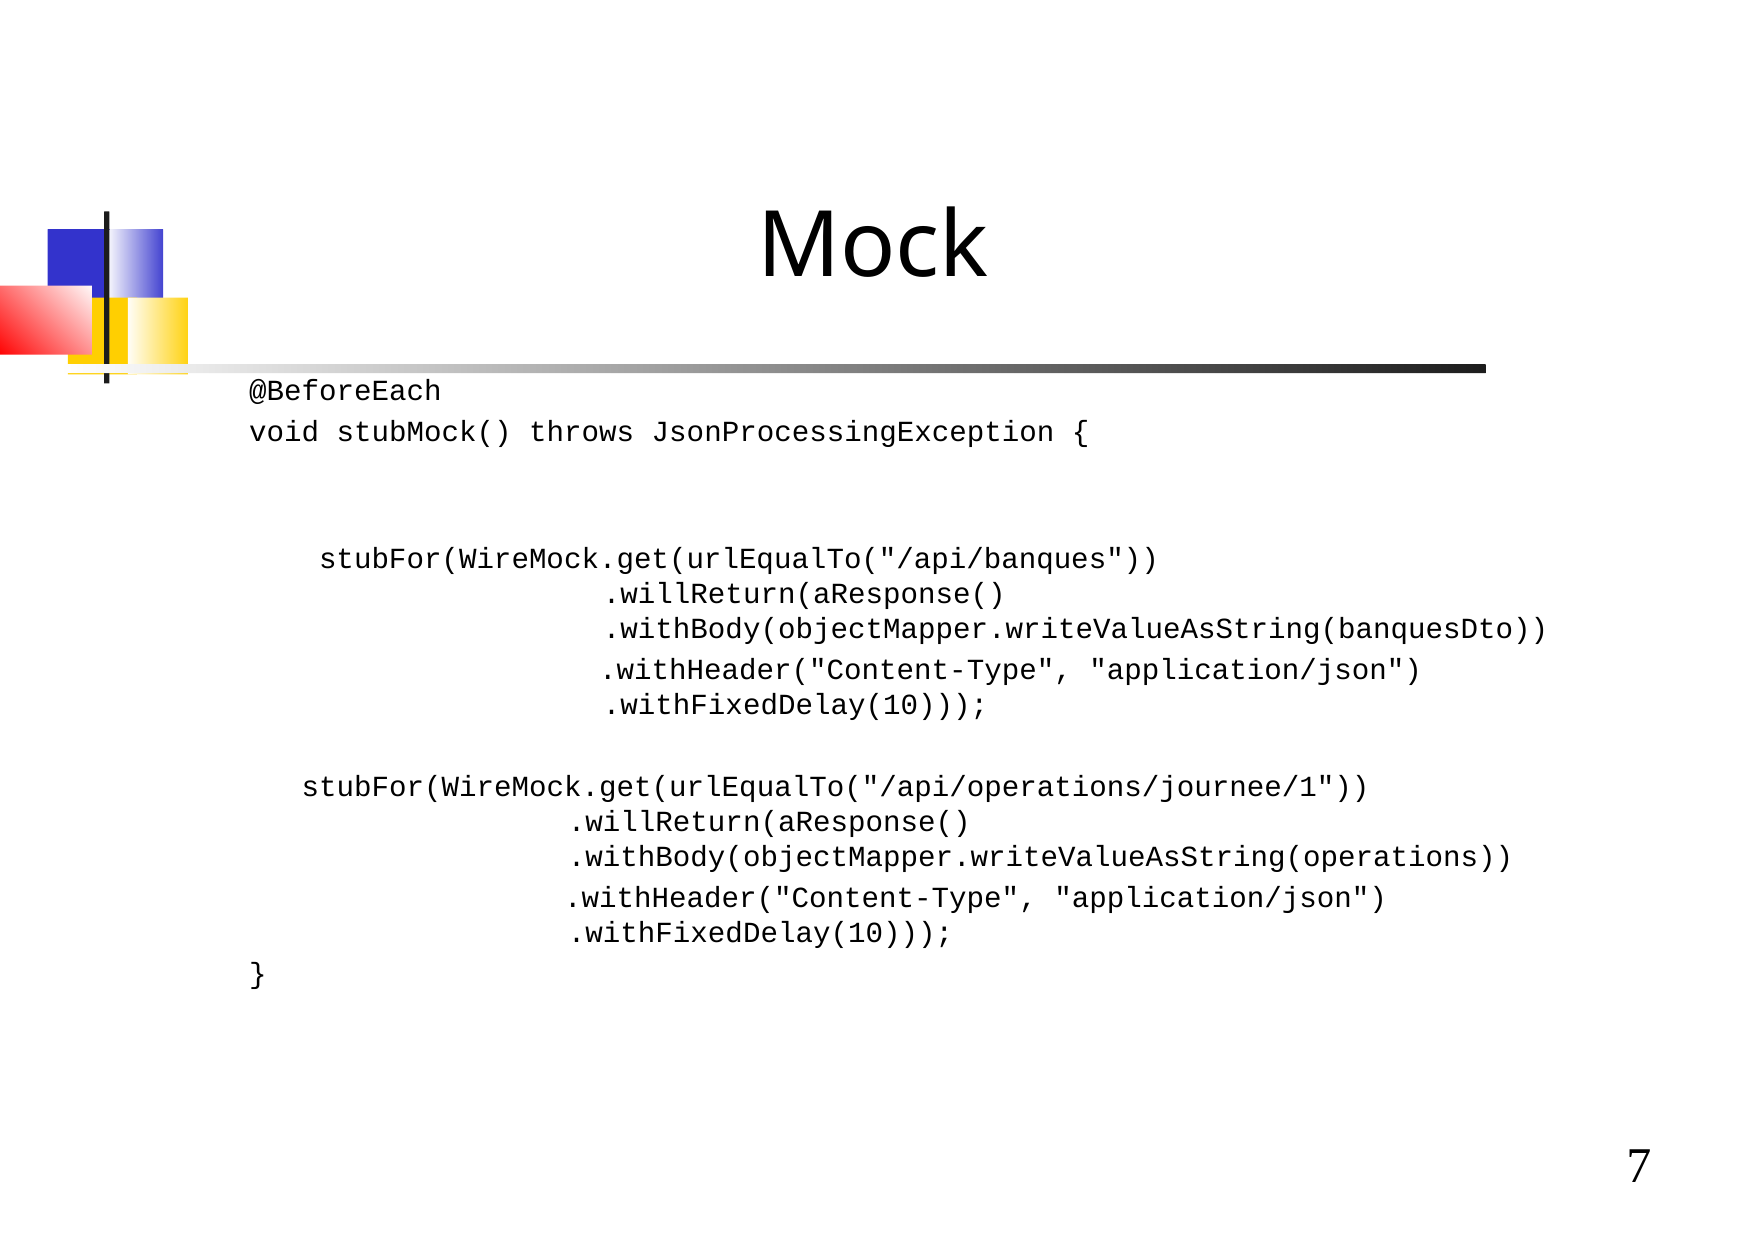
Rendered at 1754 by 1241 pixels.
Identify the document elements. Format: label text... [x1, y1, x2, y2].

title Mock [179, 139, 1567, 351]
list @BeforeEach void stubMock() throws JsonProcessingException { stubFor(WireMock.get(urlEqualTo("/api/banques")) .willReturn(aResponse() .withBody(objectMapper.writeValueAsString(banquesDto)) .withHeader("Content-Type", "application/json") .withFixedDelay(10))); stubFor(WireMock.get(urlEqualTo("/api/operations/journee/1")) .willReturn(aResponse() .withBody(objectMapper.writeValueAsString(operations)) .withHeader("Content-Type", "application/json") .withFixedDelay(10))); } [179, 371, 1567, 1091]
